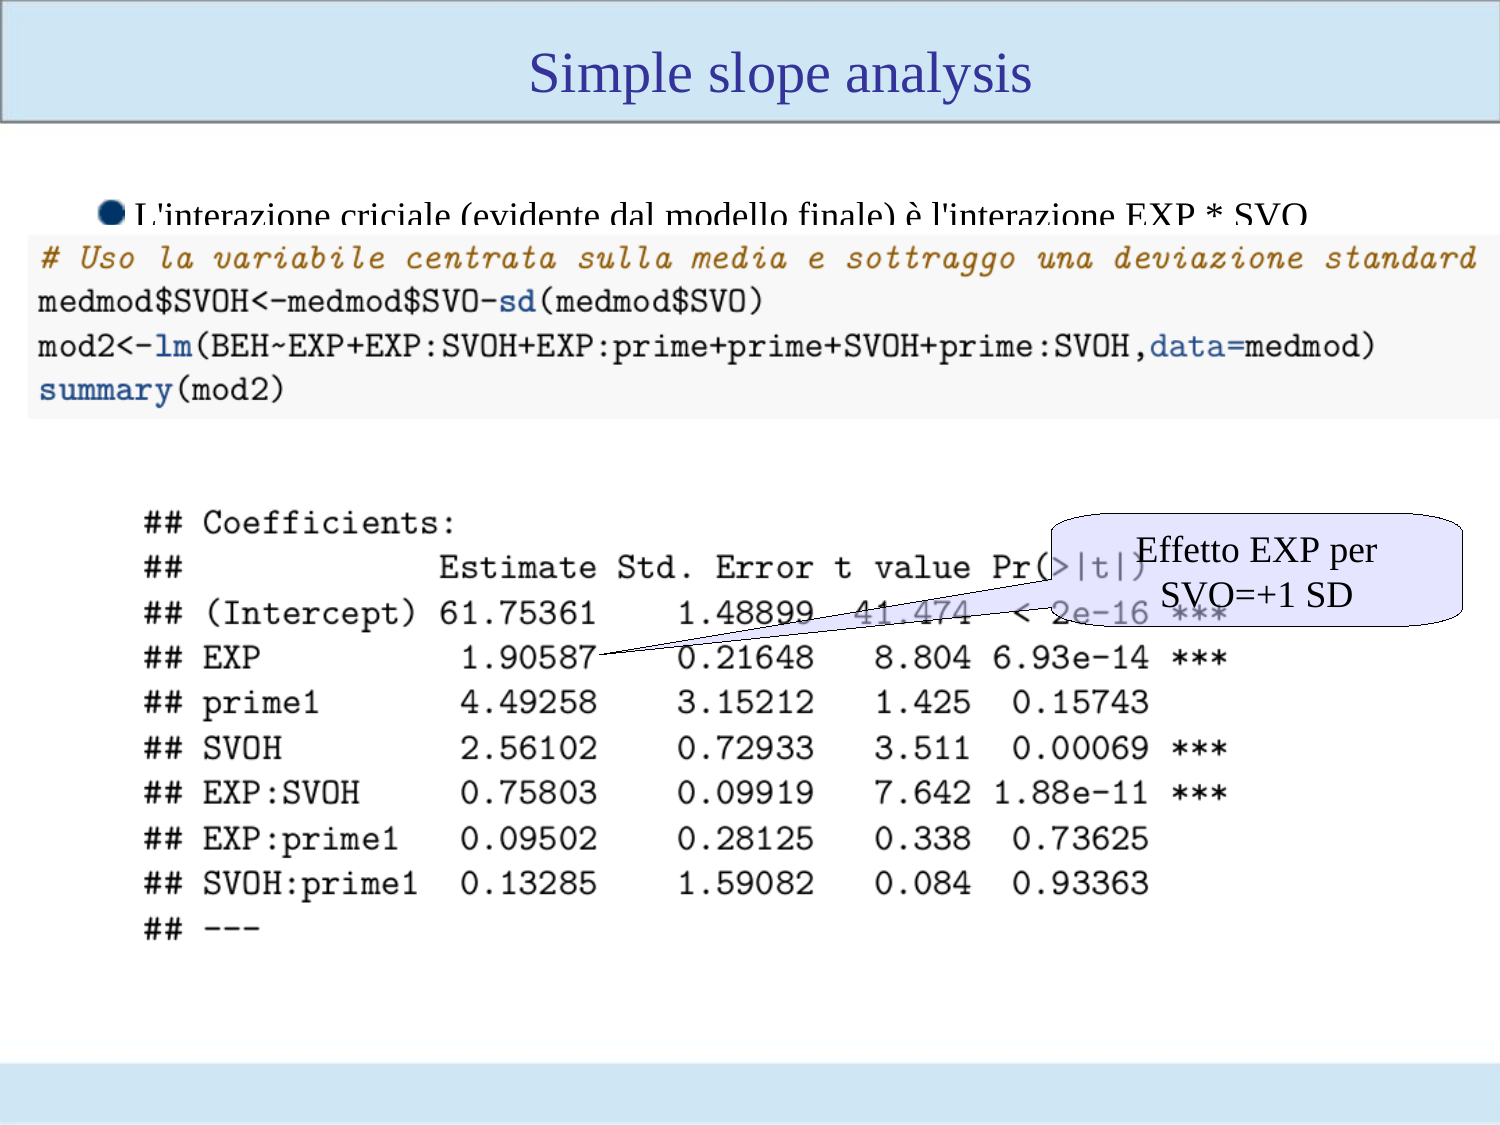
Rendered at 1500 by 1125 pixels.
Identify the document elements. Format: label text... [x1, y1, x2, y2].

picture [0, 0, 1500, 1125]
text_box L'interazione criciale (evidente dal modello finale) è l'interazione EXP * SVO [79, 148, 1500, 225]
text_box Effetto EXP per SVO=+1 SD [599, 513, 1463, 655]
title Simple slope analysis [249, 21, 1313, 117]
